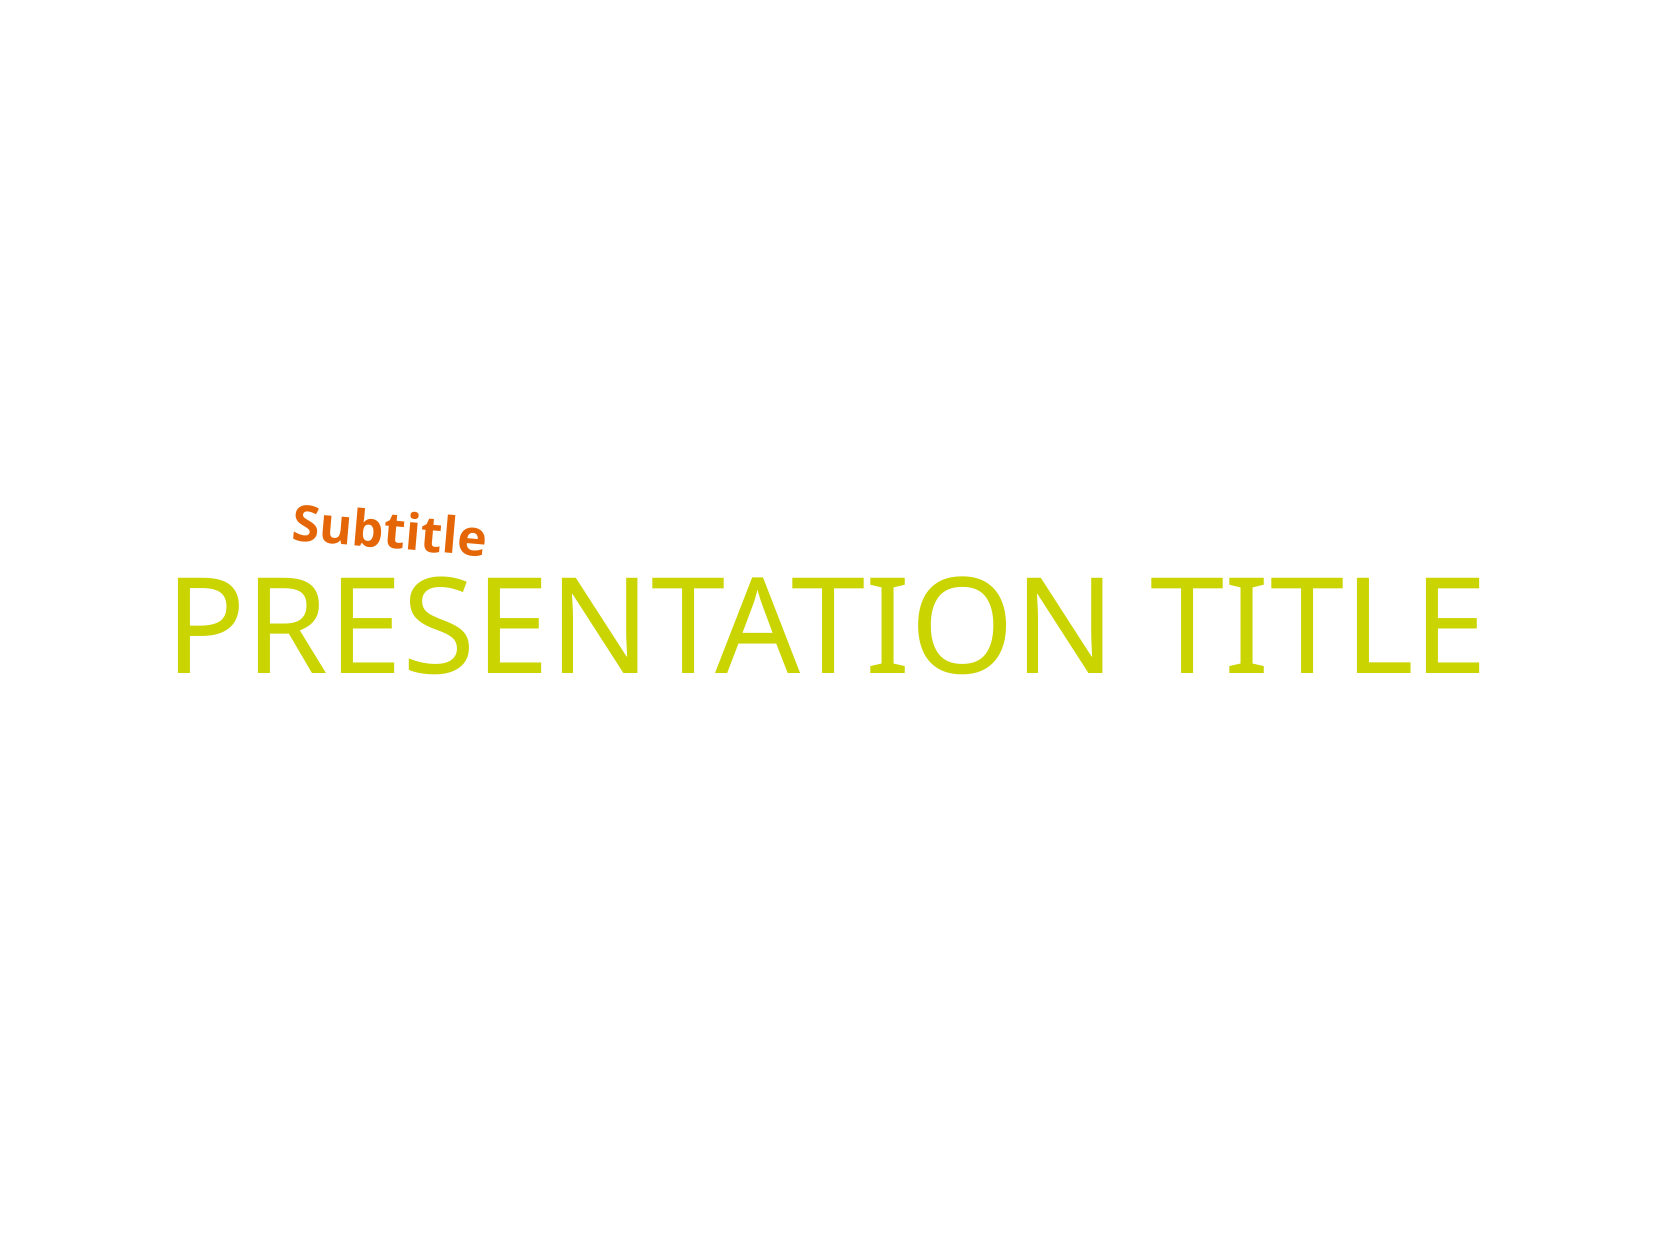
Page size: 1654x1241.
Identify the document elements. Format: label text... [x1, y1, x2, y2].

title Subtitle [288, 490, 519, 593]
title PRESENTATION TITLE [82, 59, 1571, 1182]
